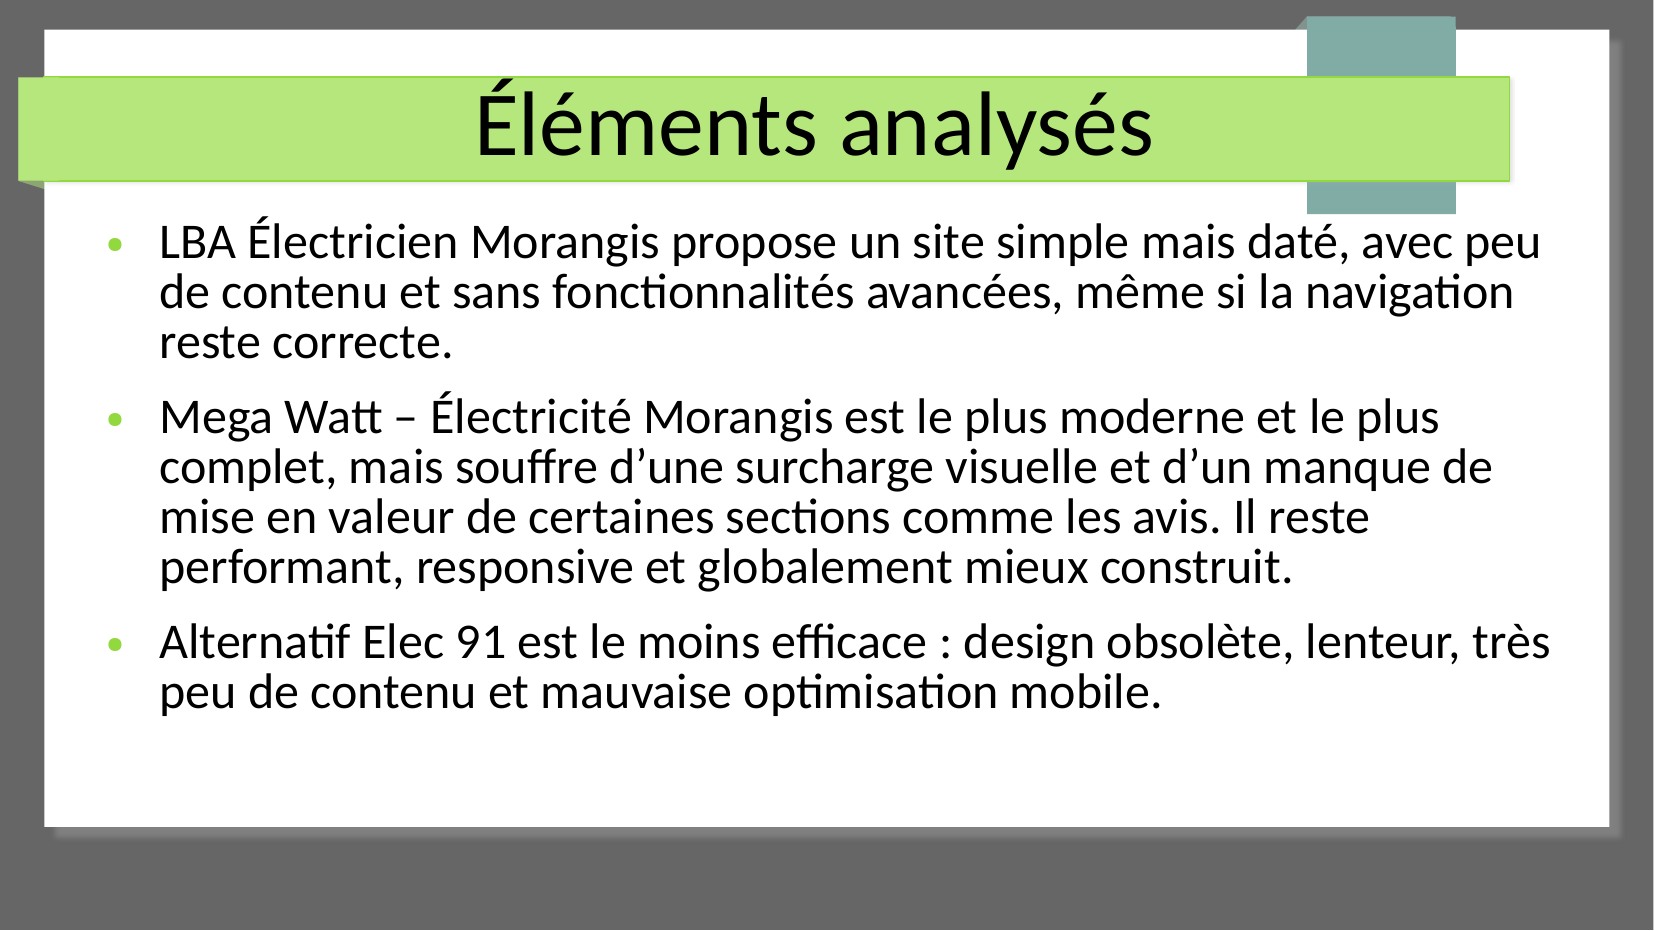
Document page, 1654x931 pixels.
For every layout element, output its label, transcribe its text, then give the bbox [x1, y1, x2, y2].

title Éléments analysés [88, 72, 1506, 179]
list LBA Électricien Morangis propose un site simple mais daté, avec peu de contenu et sans fonctionnalités avancées, même si la navigation reste correcte. Mega Watt – Électricité Morangis est le plus moderne et le plus complet, mais souffre d’une surcharge visuelle et d’un manque de mise en valeur de certaines sections comme les avis. Il reste performant, responsive et globalement mieux construit. Alternatif Elec 91 est le moins efficace : design obsolète, lenteur, très peu de contenu et mauvaise optimisation mobile. [88, 221, 1565, 813]
